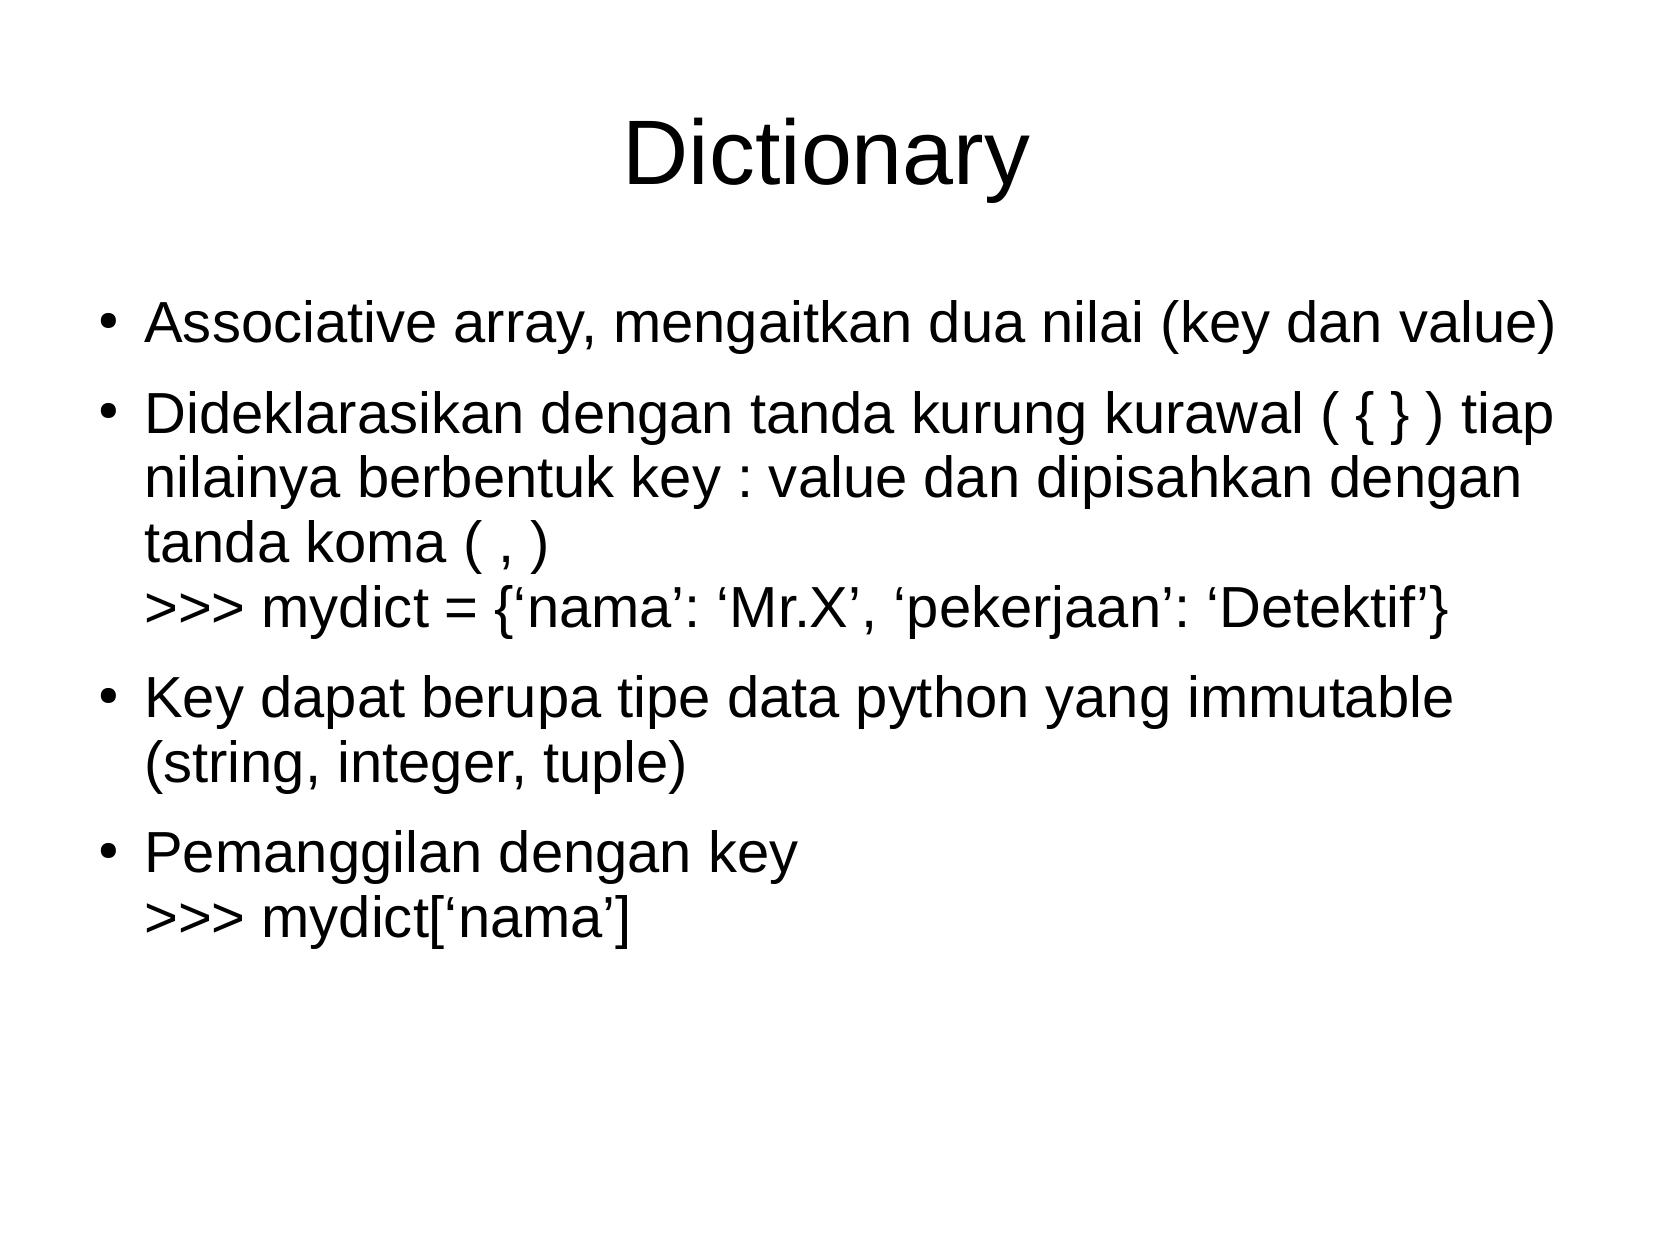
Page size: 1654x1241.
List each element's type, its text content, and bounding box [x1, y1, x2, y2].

title Dictionary [82, 49, 1571, 257]
list Associative array, mengaitkan dua nilai (key dan value) Dideklarasikan dengan tanda kurung kurawal ( { } ) tiap nilainya berbentuk key : value dan dipisahkan dengan tanda koma ( , ) >>> mydict = {‘nama’: ‘Mr.X’, ‘pekerjaan’: ‘Detektif’} Key dapat berupa tipe data python yang immutable (string, integer, tuple) Pemanggilan dengan key >>> mydict[‘nama’] [82, 290, 1571, 1010]
